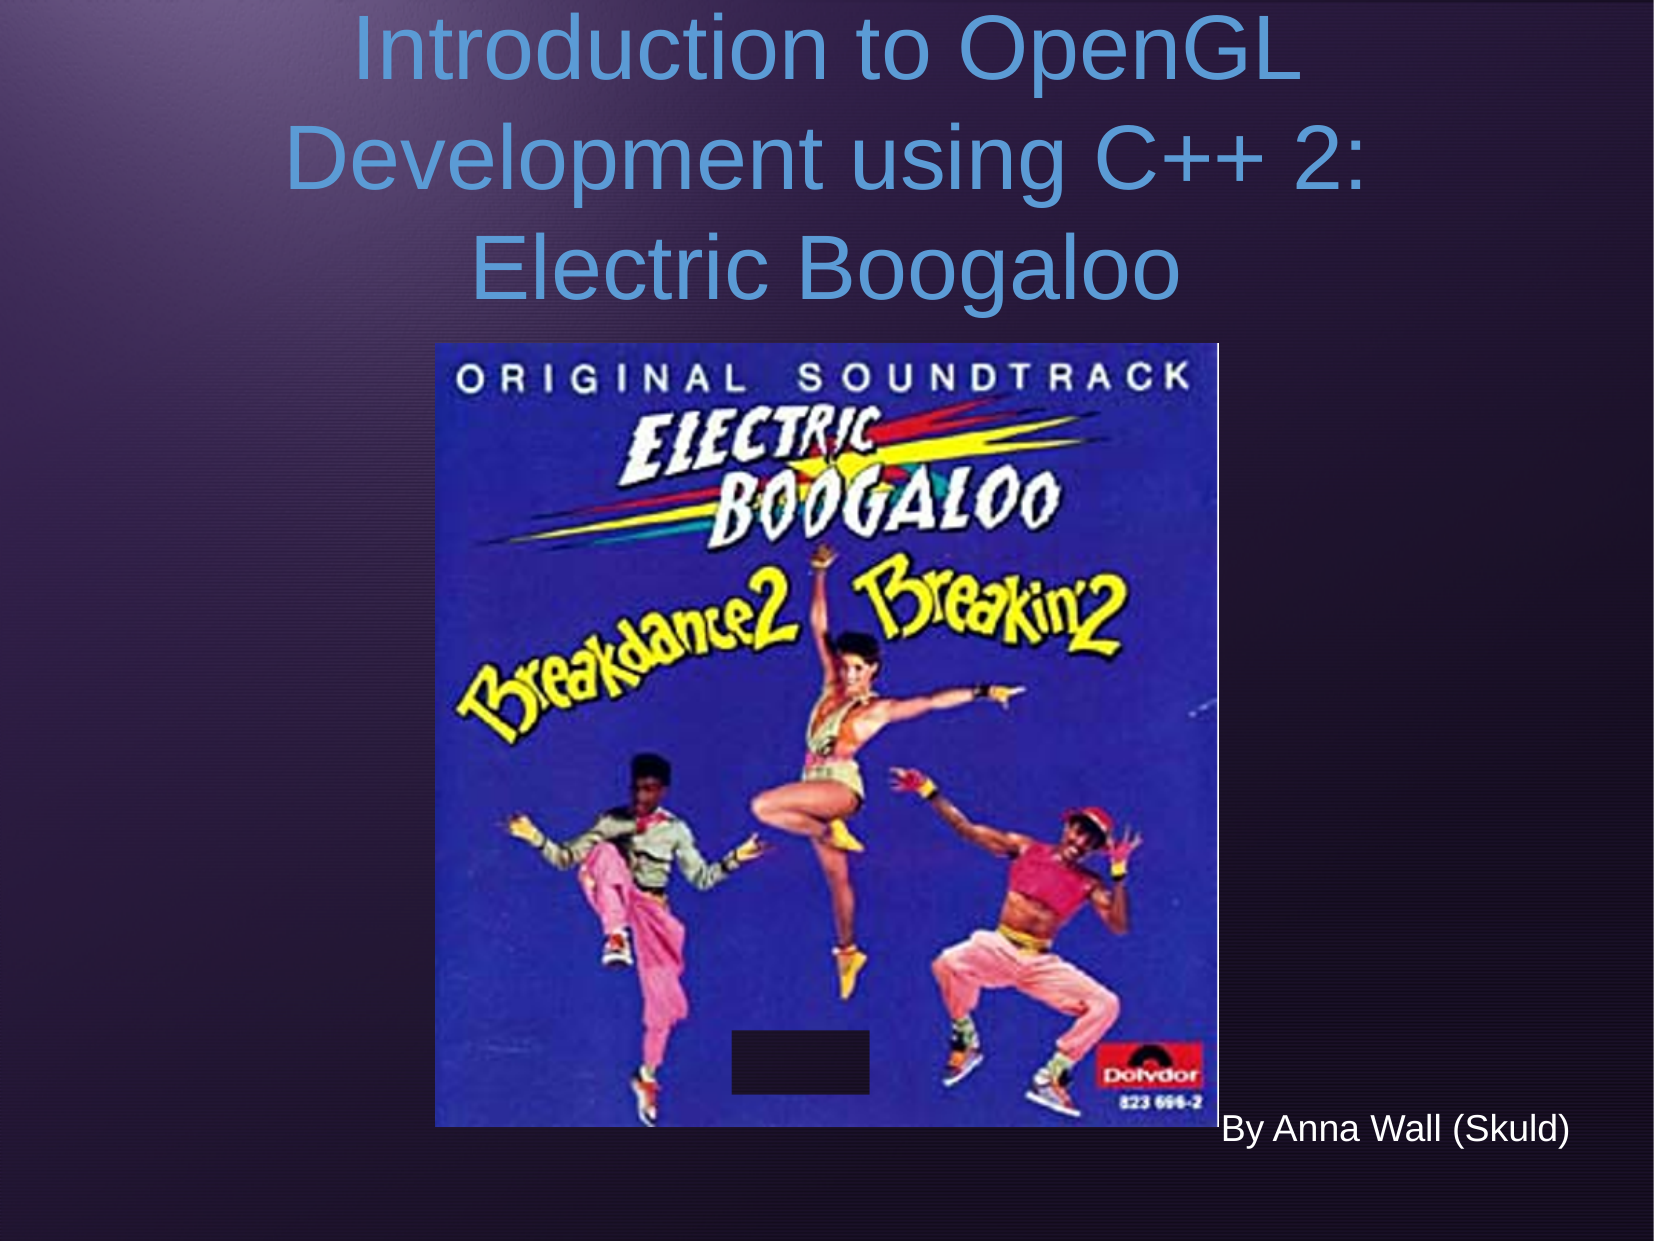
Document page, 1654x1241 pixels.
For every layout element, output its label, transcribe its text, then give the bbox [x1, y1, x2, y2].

picture [0, 0, 1654, 1241]
subtitle By Anna Wall (Skuld) [82, 767, 1571, 1241]
title Introduction to OpenGL Development using C++ 2: Electric Boogaloo [82, 0, 1571, 318]
